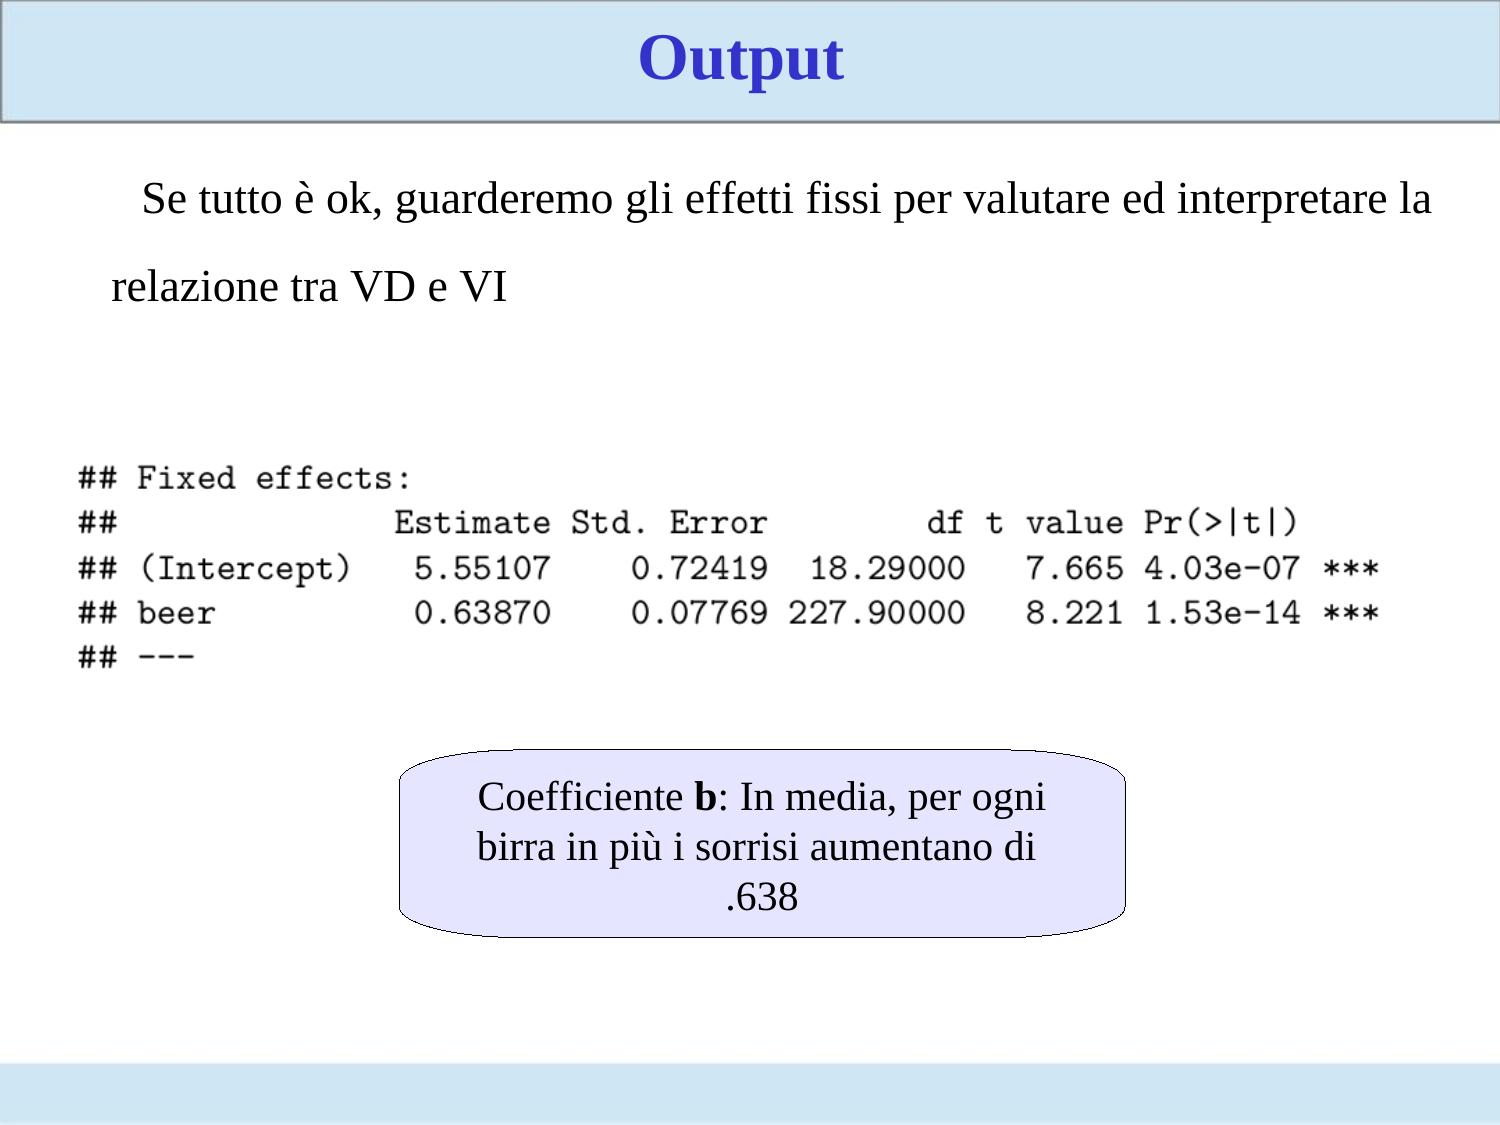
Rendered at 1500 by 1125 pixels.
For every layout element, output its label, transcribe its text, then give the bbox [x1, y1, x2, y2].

picture [0, 0, 1500, 1125]
text_box Coefficiente b: In media, per ogni birra in più i sorrisi aumentano di .638 [399, 749, 1126, 938]
text_box Se tutto è ok, guarderemo gli effetti fissi per valutare ed interpretare la relazione tra VD e VI [96, 126, 1463, 318]
title Output [112, 0, 1388, 126]
